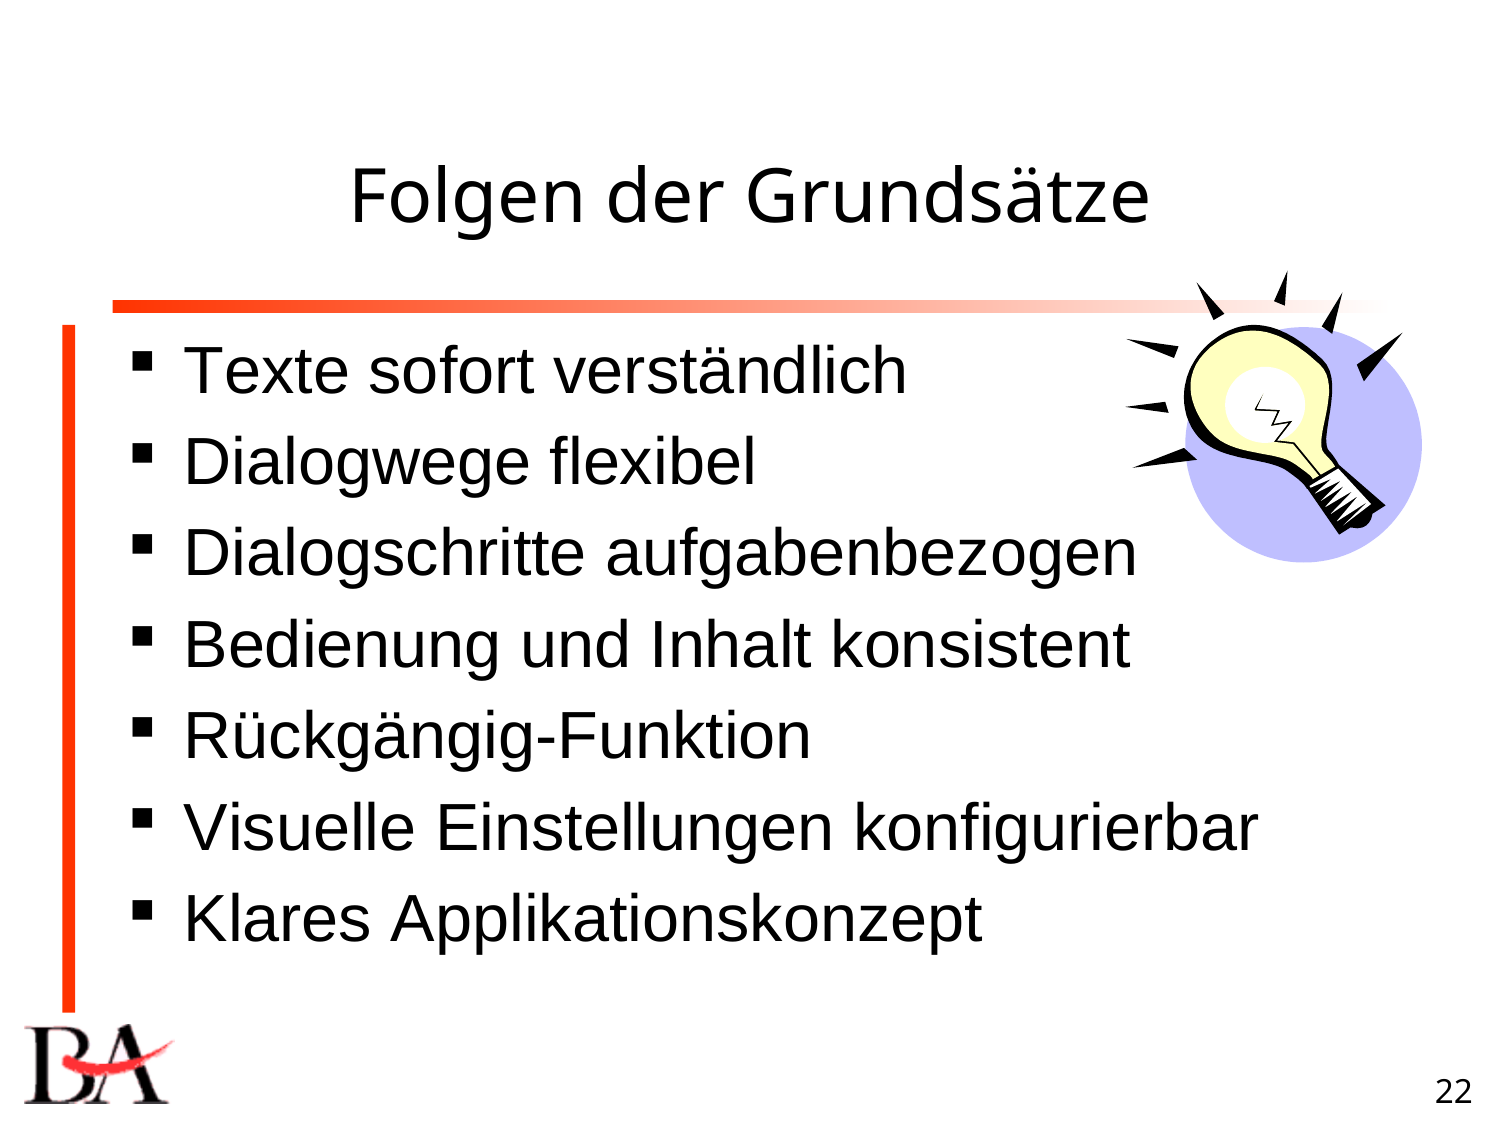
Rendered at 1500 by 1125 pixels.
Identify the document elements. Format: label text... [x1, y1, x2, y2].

title Folgen der Grundsätze [112, 99, 1388, 288]
picture [1125, 270, 1422, 563]
list Texte sofort verständlich Dialogwege flexibel Dialogschritte aufgabenbezogen Bedienung und Inhalt konsistent Rückgängig-Funktion Visuelle Einstellungen konfigurierbar Klares Applikationskonzept [112, 324, 1388, 1051]
picture [24, 1024, 175, 1104]
